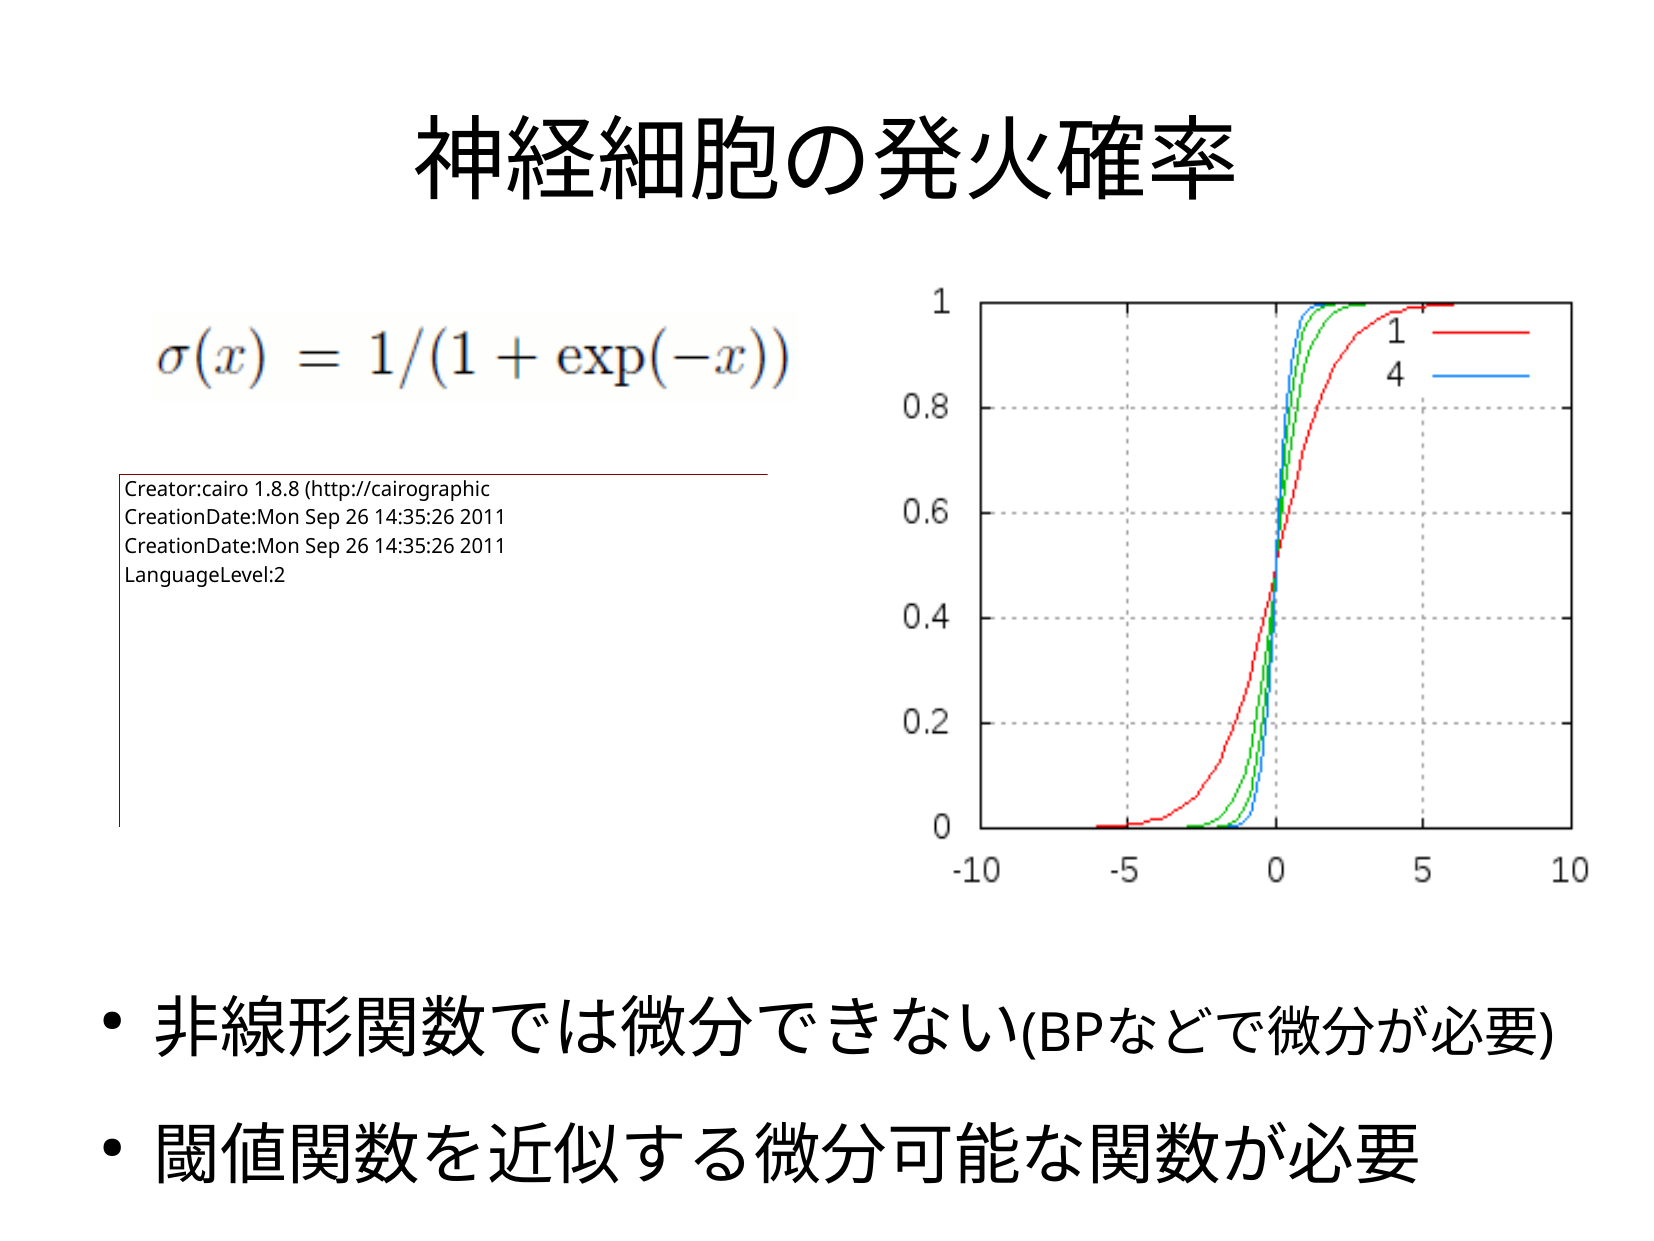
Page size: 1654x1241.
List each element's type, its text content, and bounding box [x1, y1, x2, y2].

title 神経細胞の発火確率 [82, 56, 1571, 250]
picture [153, 259, 1625, 917]
list 非線形関数では微分できない(BPなどで微分が必要) 閾値関数を近似する微分可能な関数が必要 [82, 974, 1595, 1204]
picture [118, 472, 768, 827]
